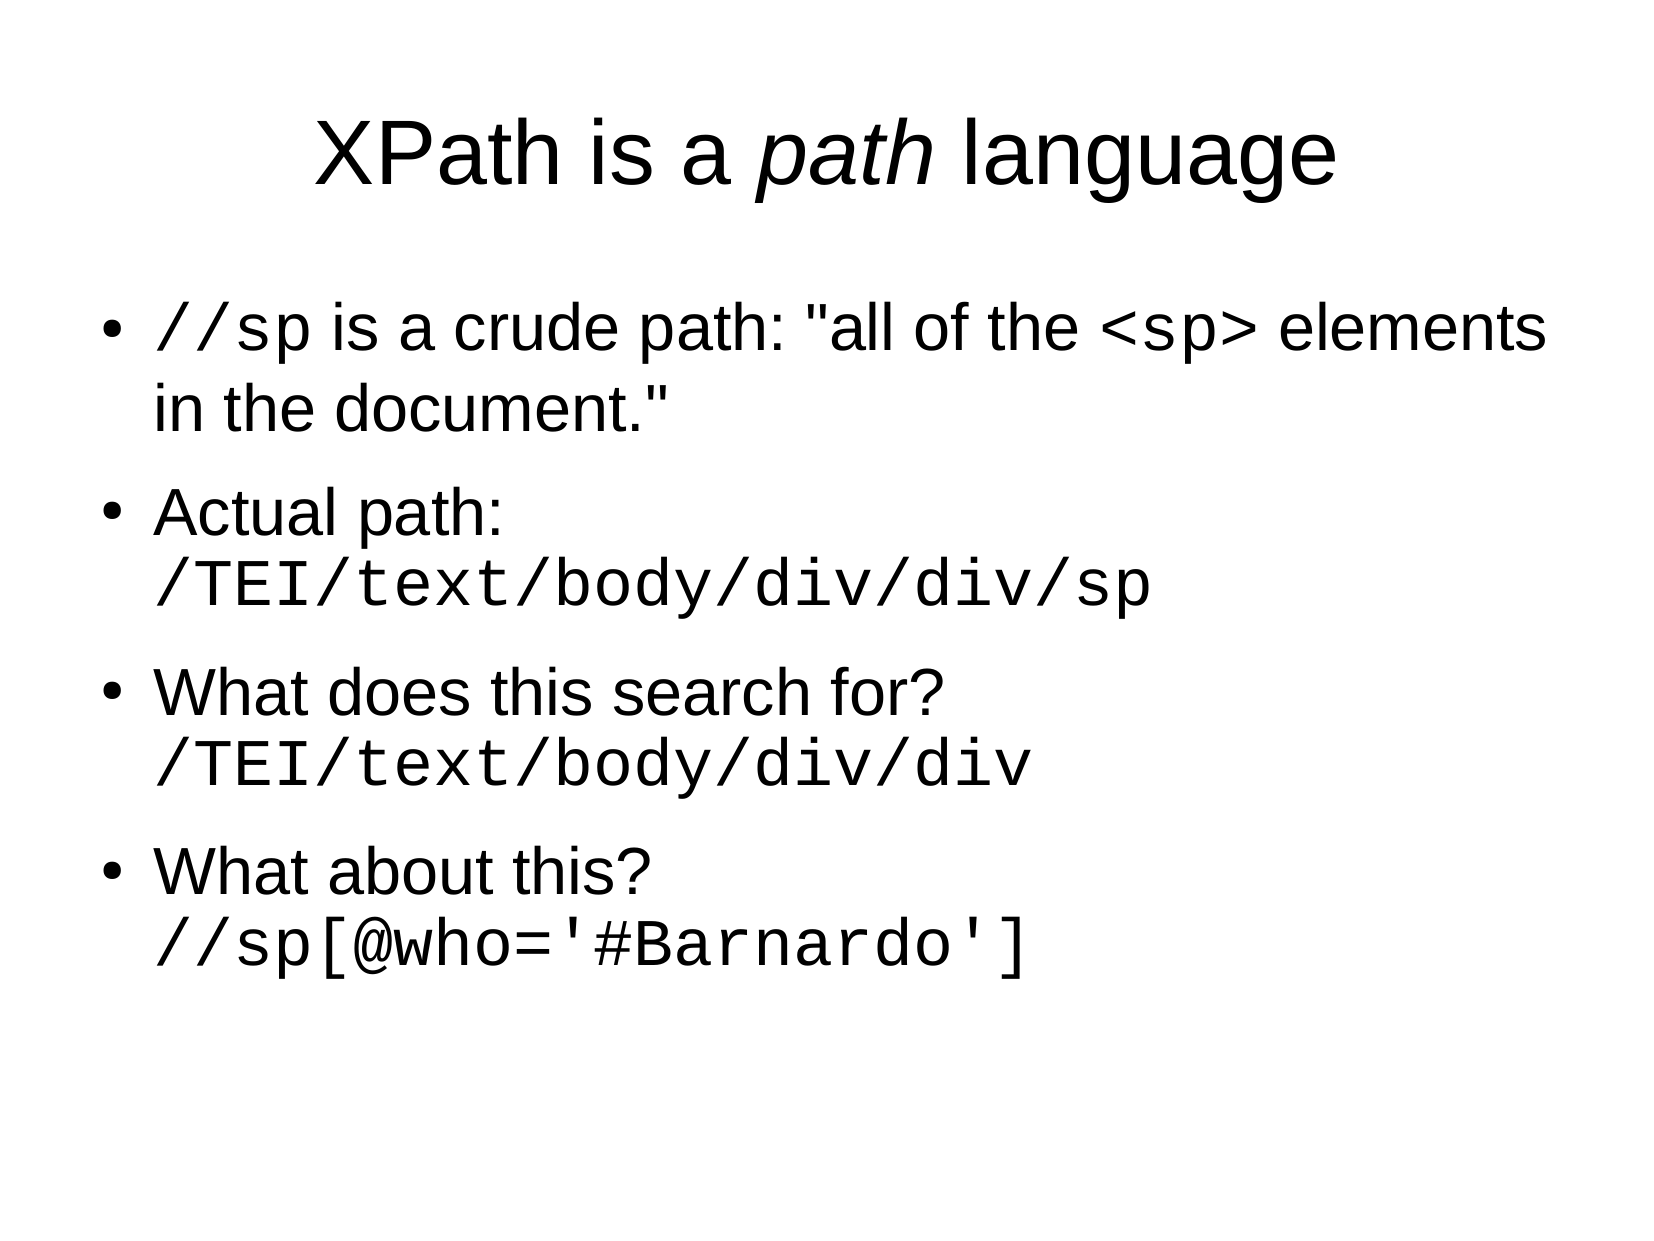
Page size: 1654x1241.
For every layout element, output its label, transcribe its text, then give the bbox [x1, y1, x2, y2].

list //sp is a crude path: "all of the <sp> elements in the document." Actual path: /TEI/text/body/div/div/sp What does this search for? /TEI/text/body/div/div What about this? //sp[@who='#Barnardo'] [82, 290, 1571, 1010]
title XPath is a path language [82, 49, 1571, 257]
